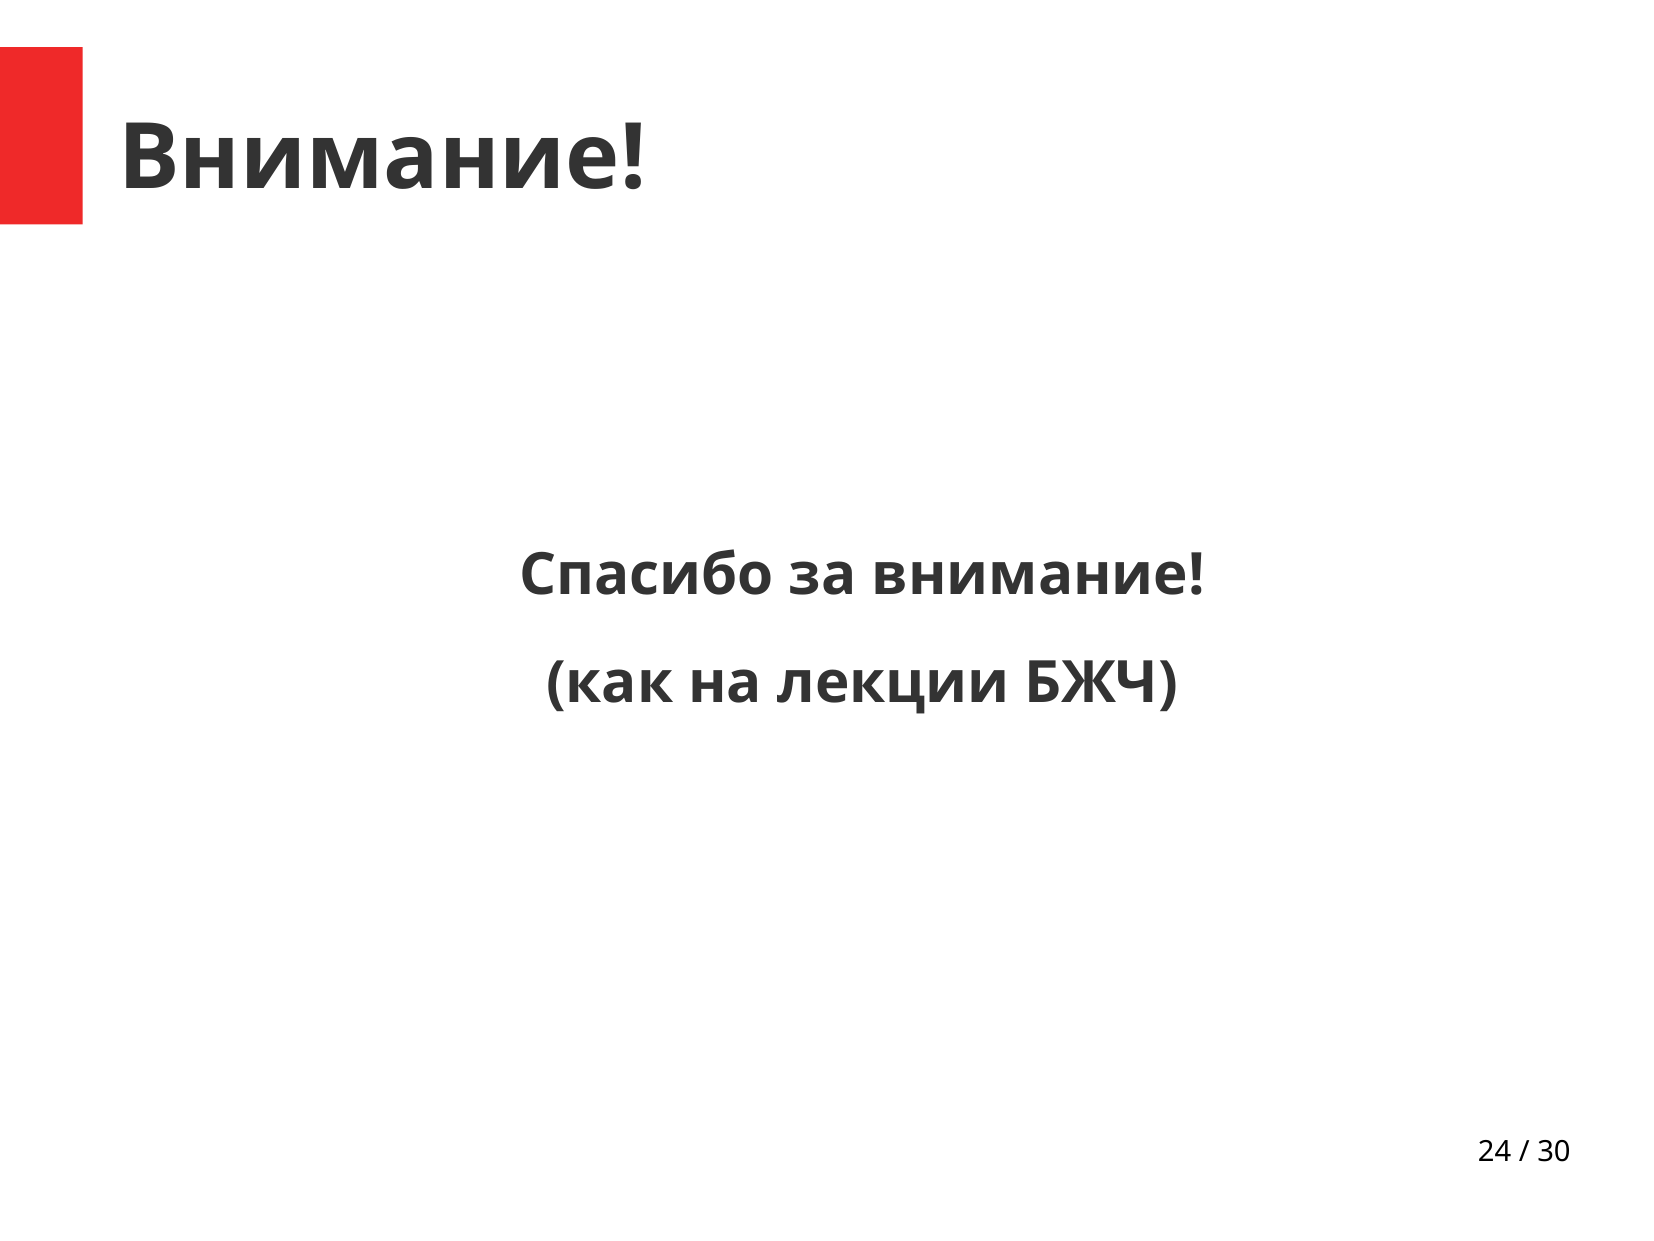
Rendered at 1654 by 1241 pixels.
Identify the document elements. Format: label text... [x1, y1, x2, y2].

title Внимание! [118, 49, 1571, 257]
list Спасибо за внимание! (как на лекции БЖЧ) [118, 566, 1536, 686]
